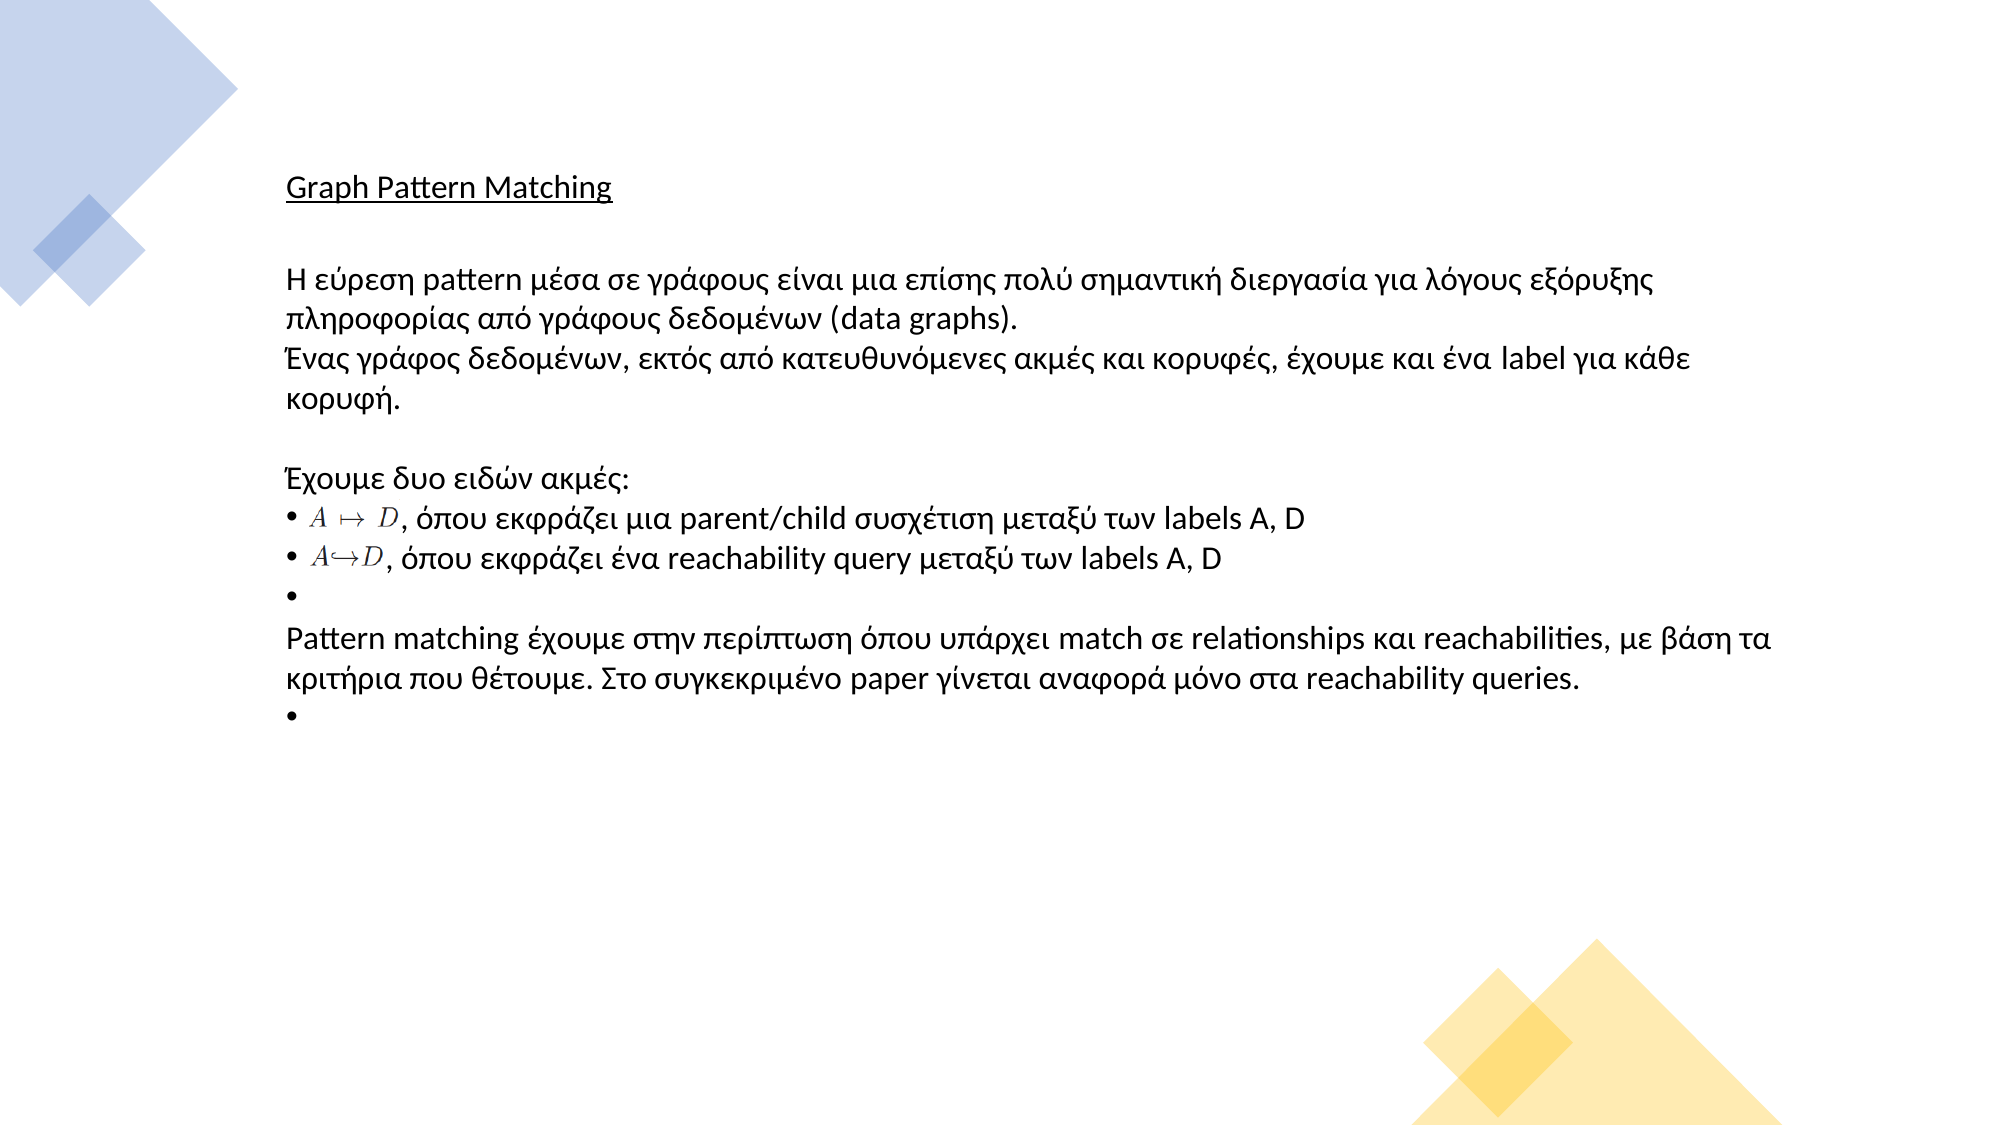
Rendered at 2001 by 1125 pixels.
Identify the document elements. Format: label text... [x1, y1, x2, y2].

text_box Graph Pattern Matching [271, 157, 1272, 213]
picture [309, 536, 384, 570]
text_box [0, 0, 2000, 1125]
picture [309, 499, 400, 530]
text_box H εύρεση pattern μέσα σε γράφους είναι μια επίσης πολύ σημαντική διεργασία για λόγους εξόρυξης πληροφορίας από γράφους δεδομένων (data graphs). Ένας γράφος δεδομένων, εκτός από κατευθυνόμενες ακμές και κορυφές, έχουμε και ένα label για κάθε κορυφή. Έχουμε δυο ειδών ακμές: , όπου εκφράζει μια parent/child συσχέτιση μεταξύ των labels A, D , όπου εκφράζει ένα reachability query μεταξύ των labels A, D Pattern matching έχουμε στην περίπτωση όπου υπάρχει match σε relationships και reachabilities, με βάση τα κριτήρια που θέτουμε. Στο συγκεκριμένο paper γίνεται αναφορά μόνο στα reachability queries. [271, 249, 1819, 750]
